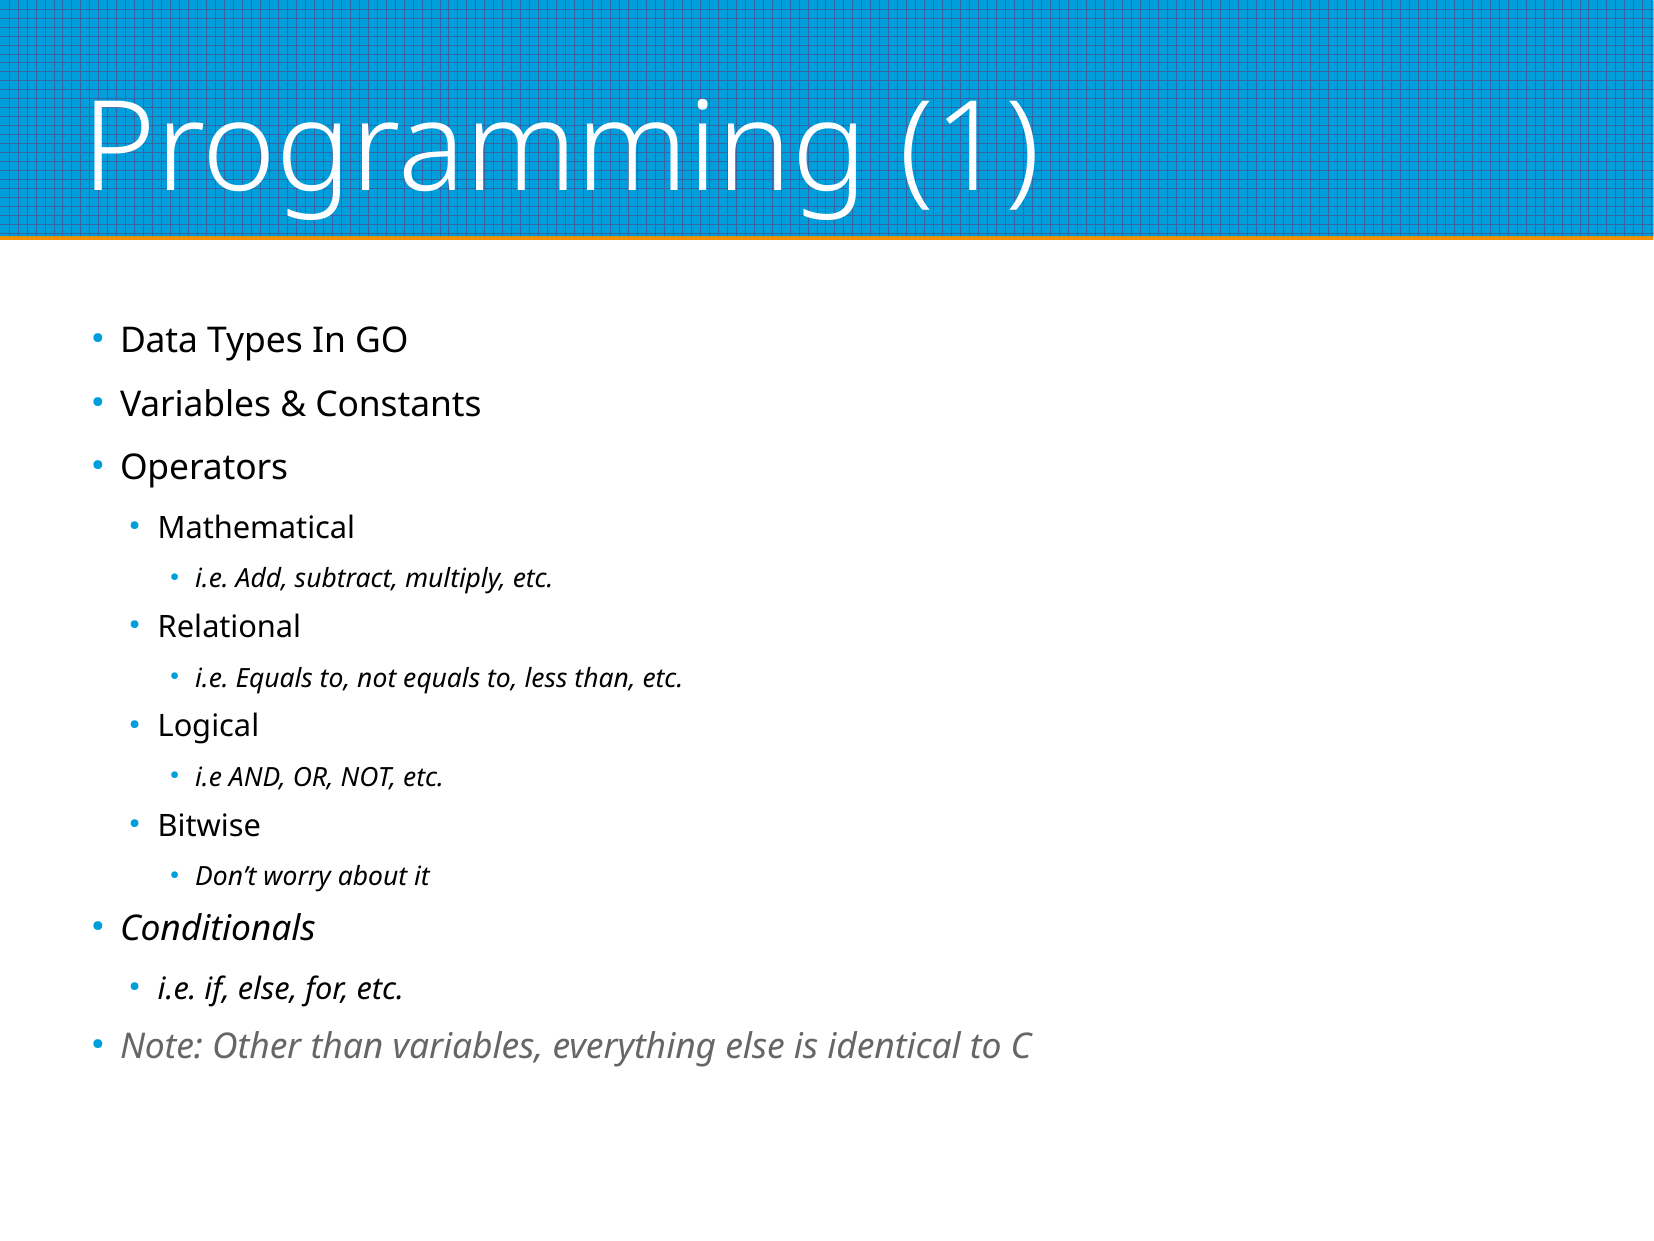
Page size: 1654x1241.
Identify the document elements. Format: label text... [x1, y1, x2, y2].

title Programming (1) [82, 19, 1571, 227]
list Data Types In GO Variables & Constants Operators Mathematical i.e. Add, subtract, multiply, etc. Relational i.e. Equals to, not equals to, less than, etc. Logical i.e AND, OR, NOT, etc. Bitwise Don’t worry about it Conditionals i.e. if, else, for, etc. Note: Other than variables, everything else is identical to C [82, 314, 1563, 1081]
